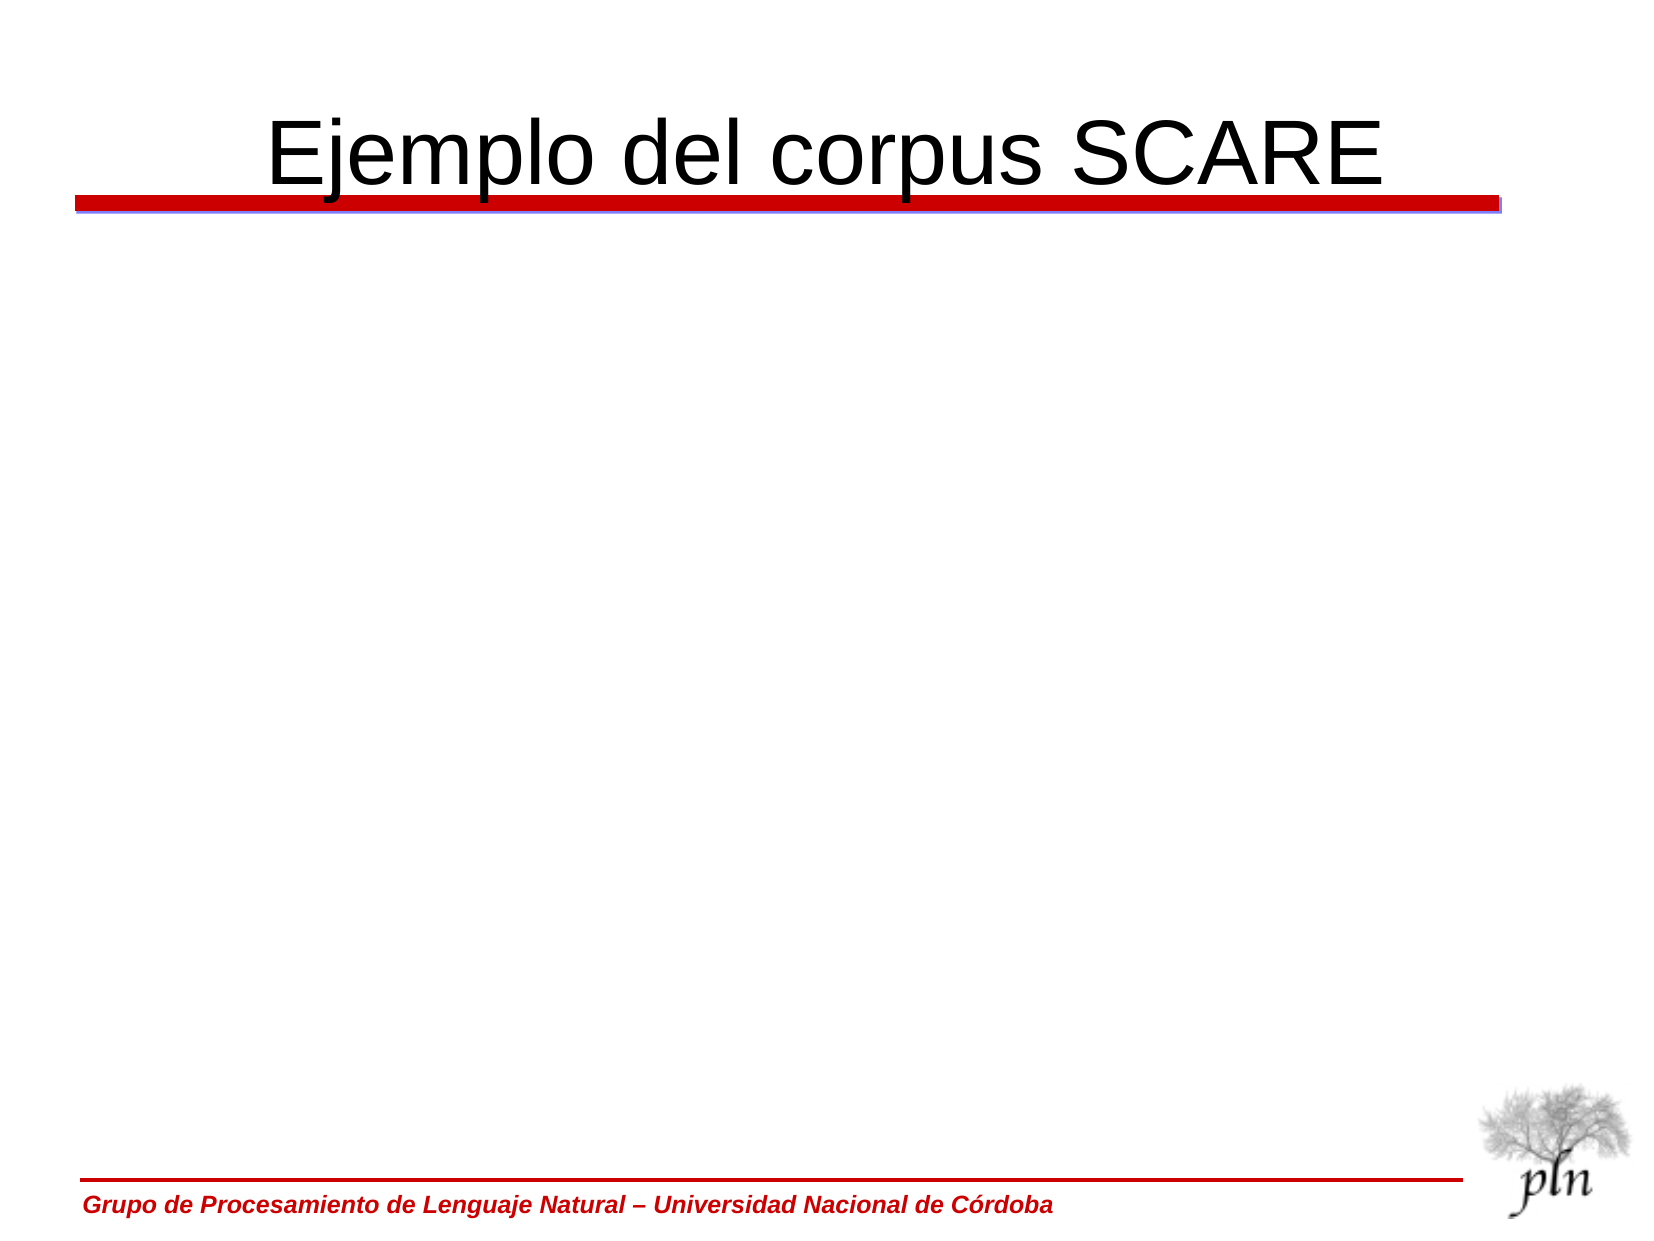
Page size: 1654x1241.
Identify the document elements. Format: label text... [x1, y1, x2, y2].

picture [1477, 1083, 1635, 1219]
title Ejemplo del corpus SCARE [82, 56, 1571, 250]
